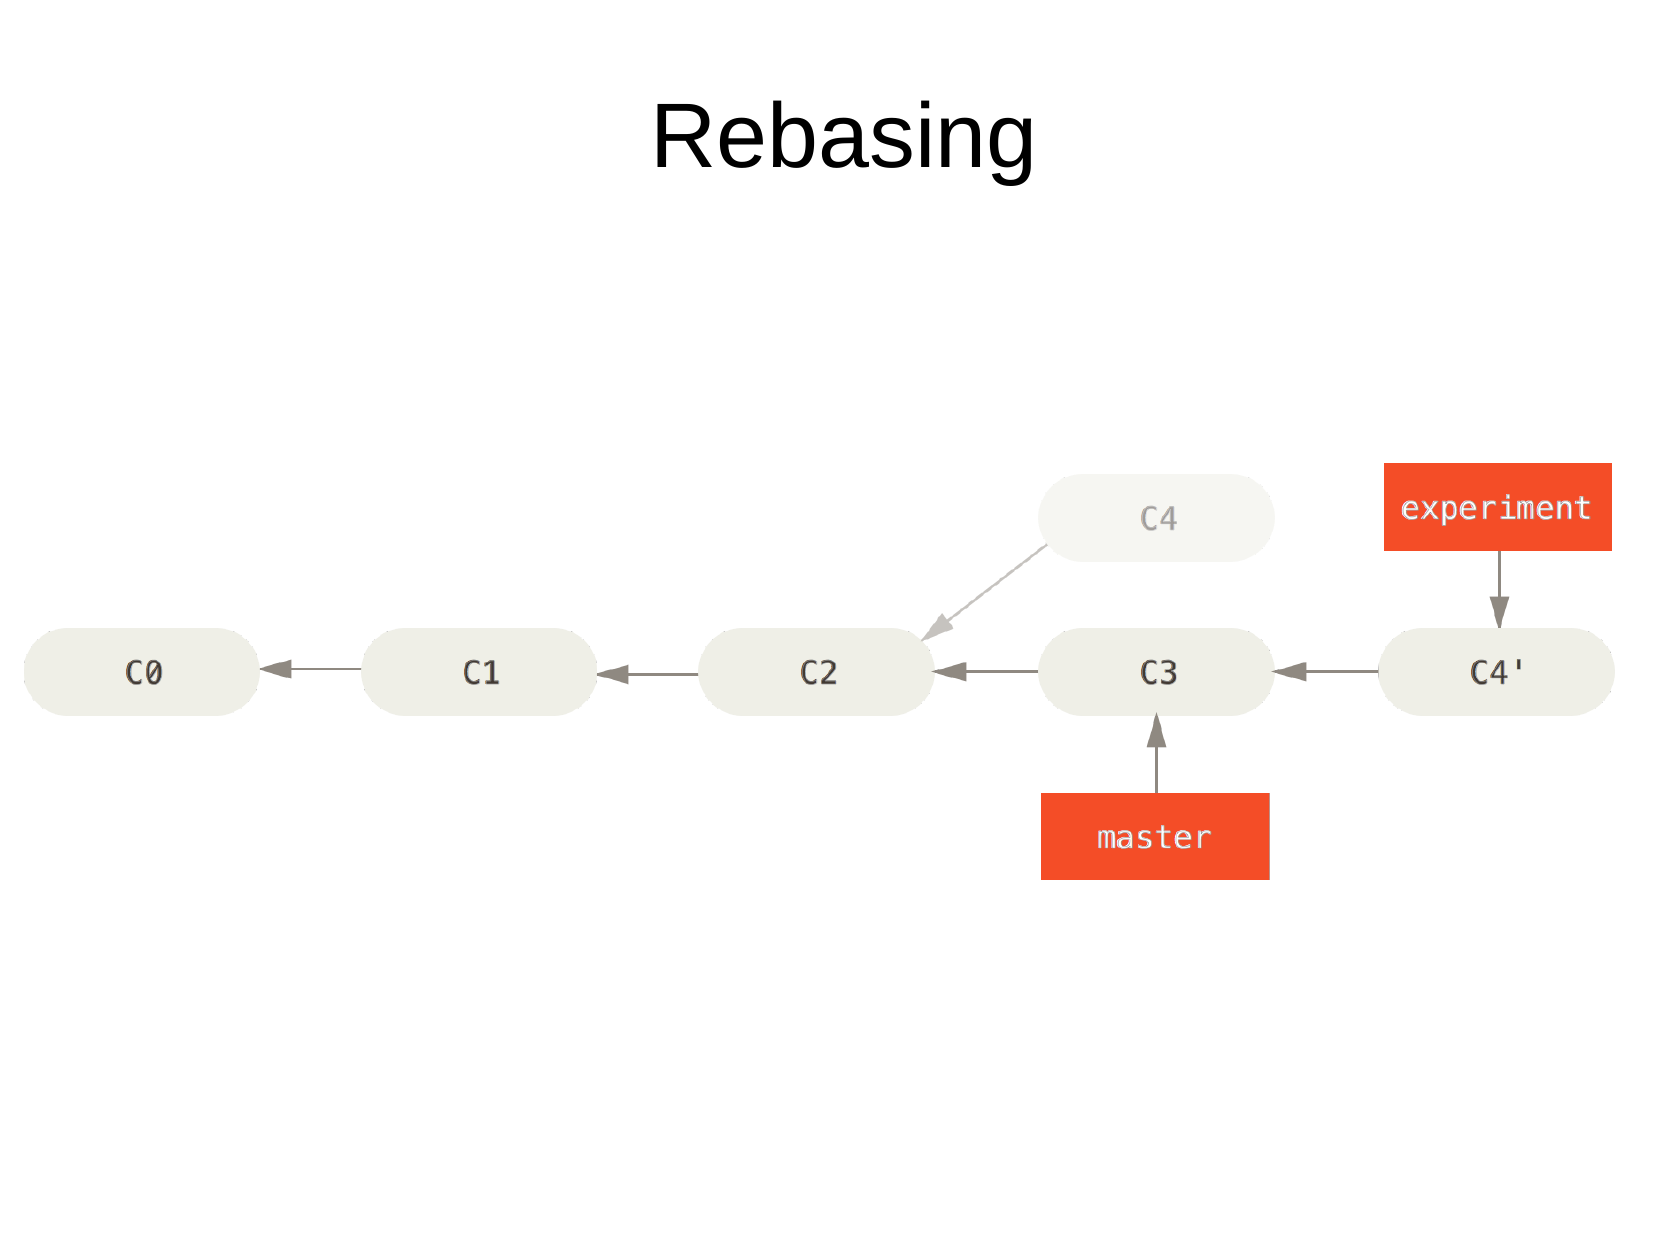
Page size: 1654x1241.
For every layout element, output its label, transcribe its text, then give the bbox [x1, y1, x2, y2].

picture [0, 431, 1641, 909]
title Rebasing [0, 27, 1654, 235]
